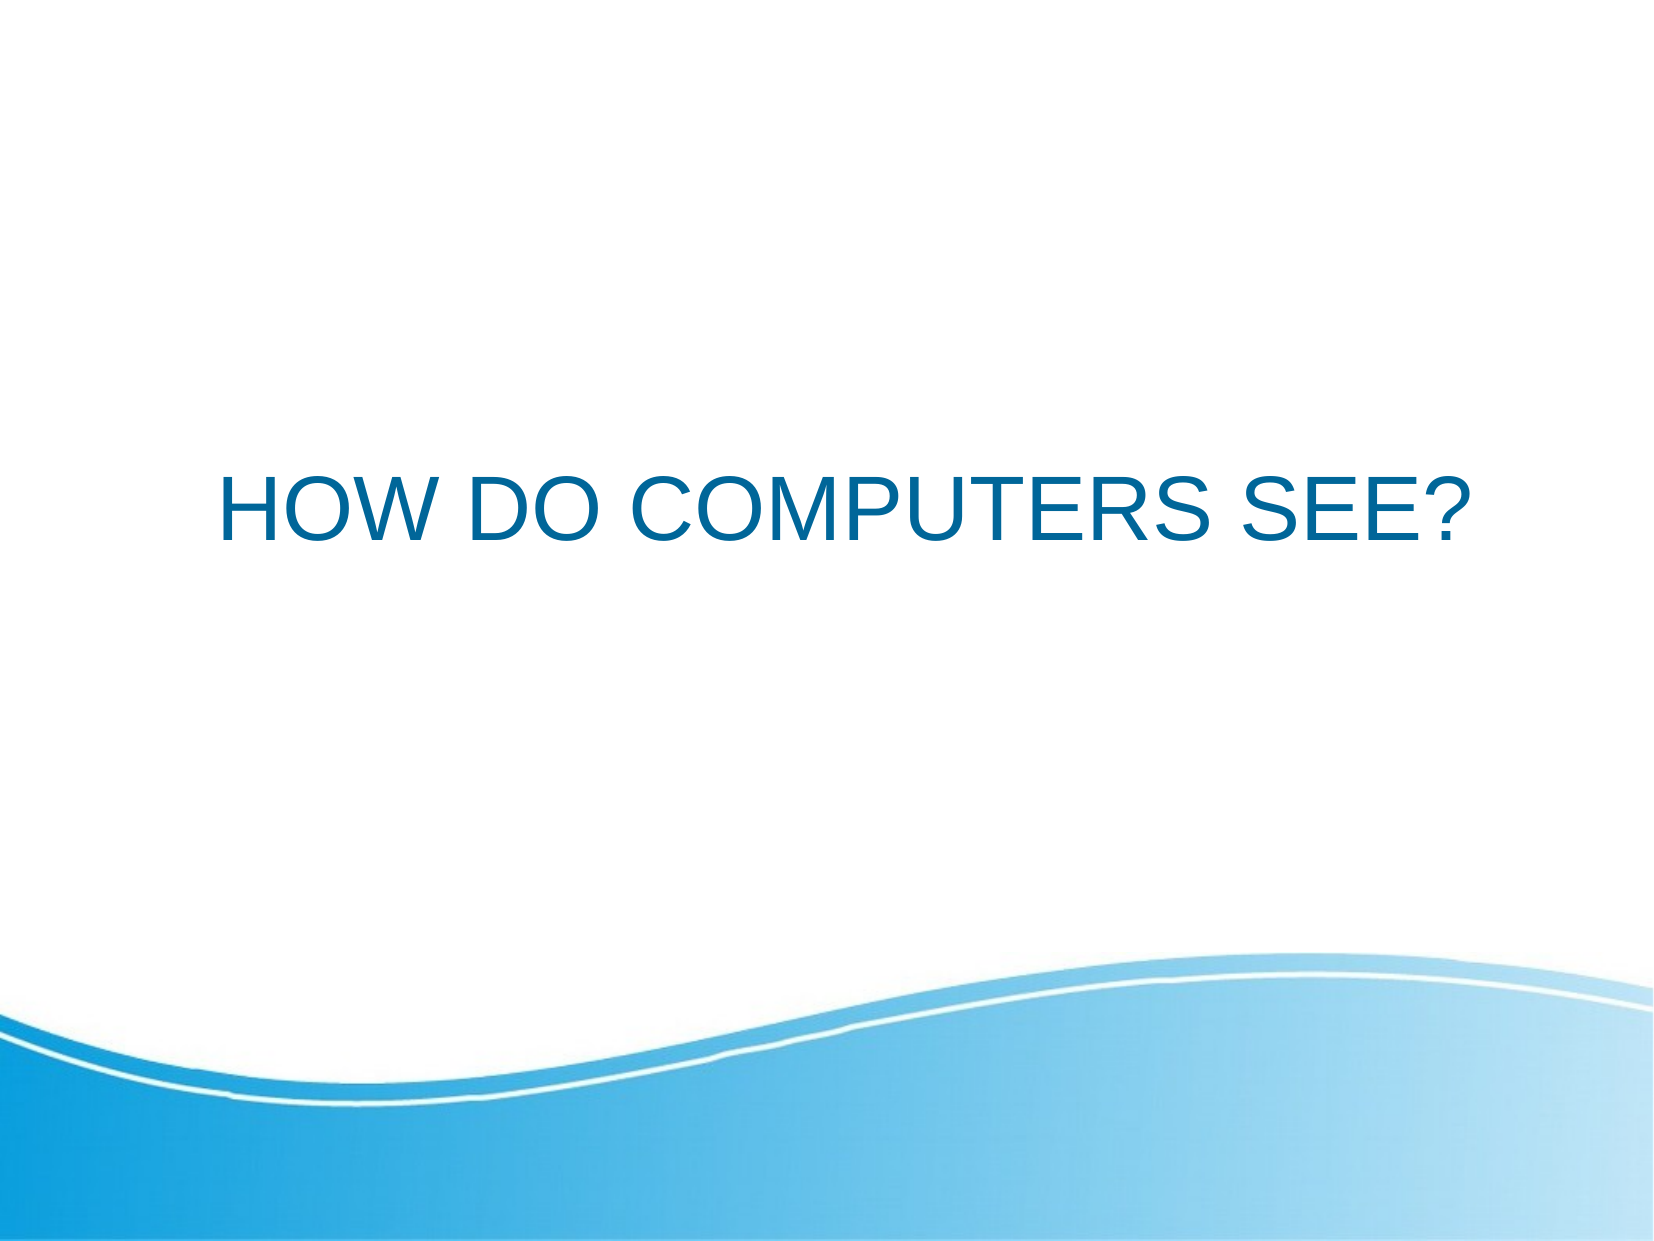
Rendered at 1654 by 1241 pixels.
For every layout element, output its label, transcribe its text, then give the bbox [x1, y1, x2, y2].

title HOW DO COMPUTERS SEE? [101, 405, 1591, 613]
picture [0, 952, 1654, 1241]
